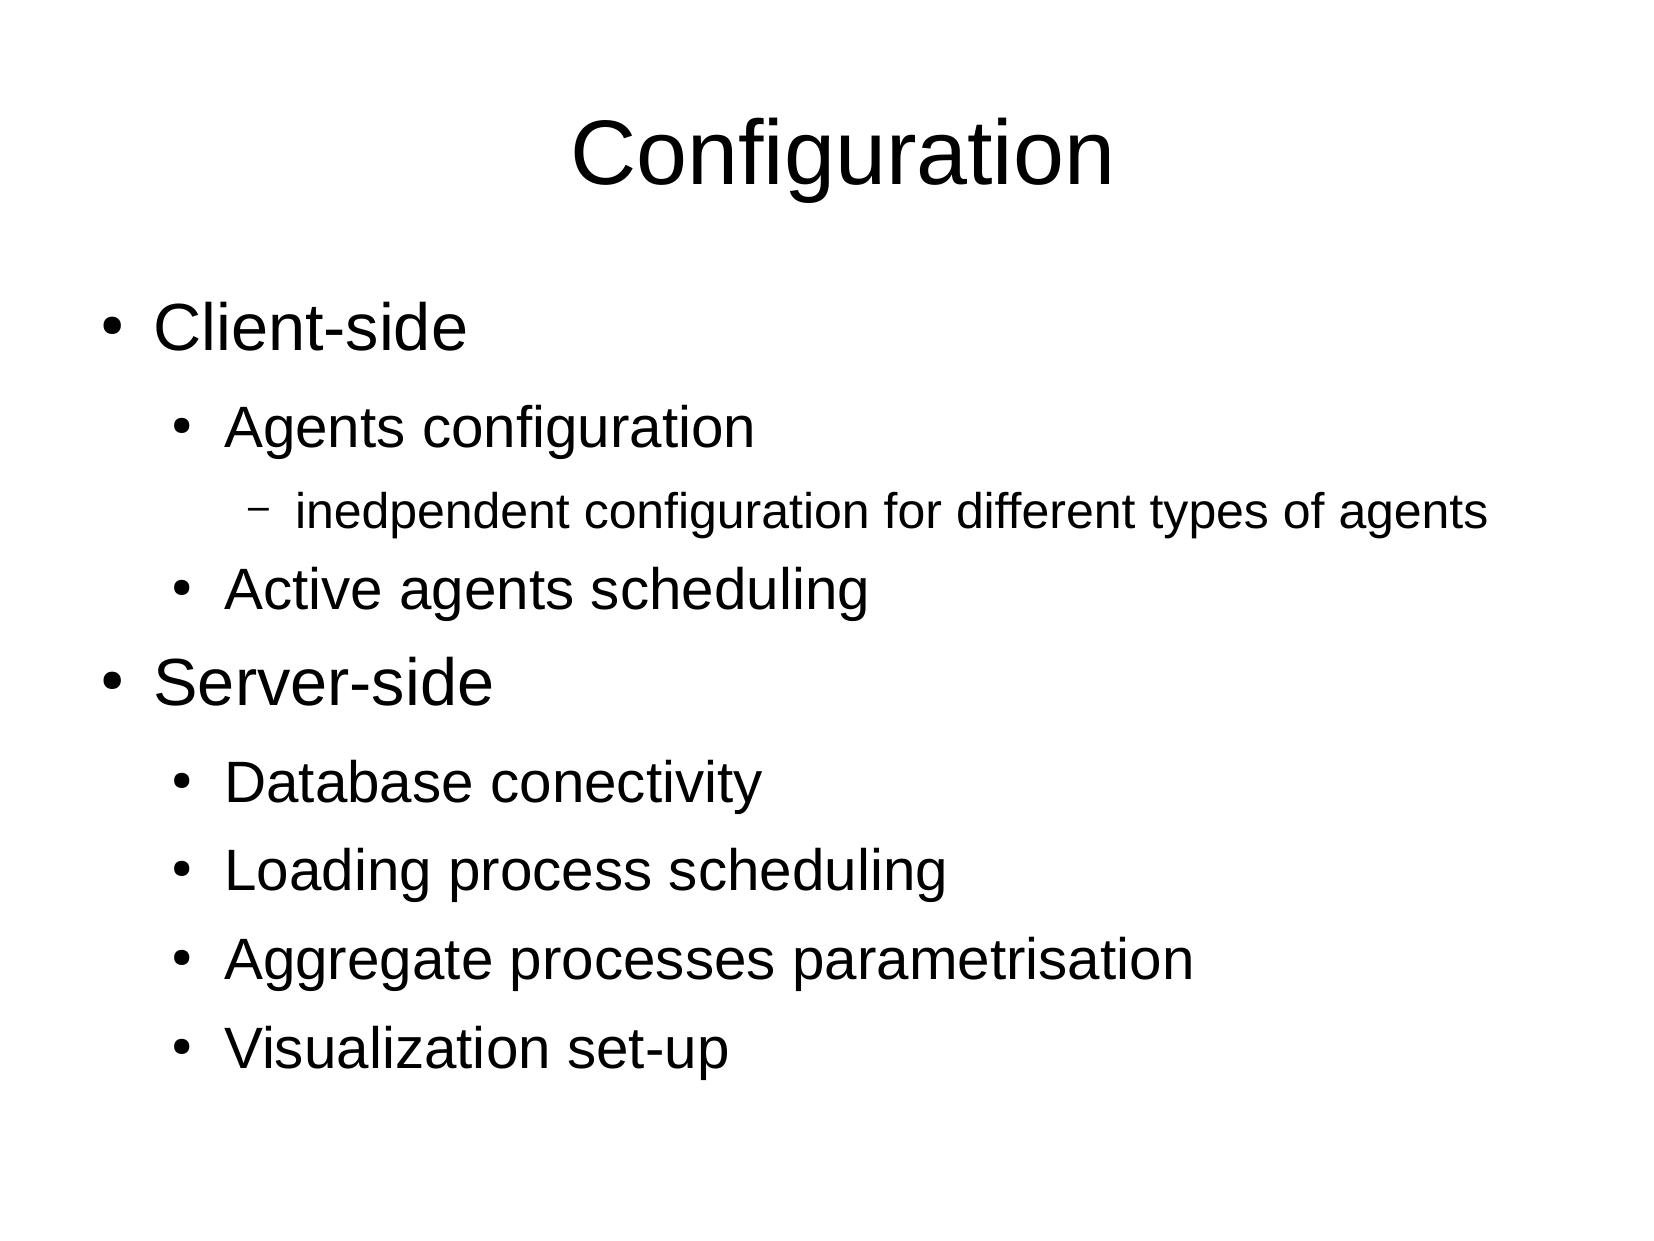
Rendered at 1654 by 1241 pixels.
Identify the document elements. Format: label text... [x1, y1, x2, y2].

title Configuration [82, 56, 1571, 250]
list Client-side Agents configuration inedpendent configuration for different types of agents Active agents scheduling Server-side Database conectivity Loading process scheduling Aggregate processes parametrisation Visualization set-up [82, 290, 1571, 1094]
